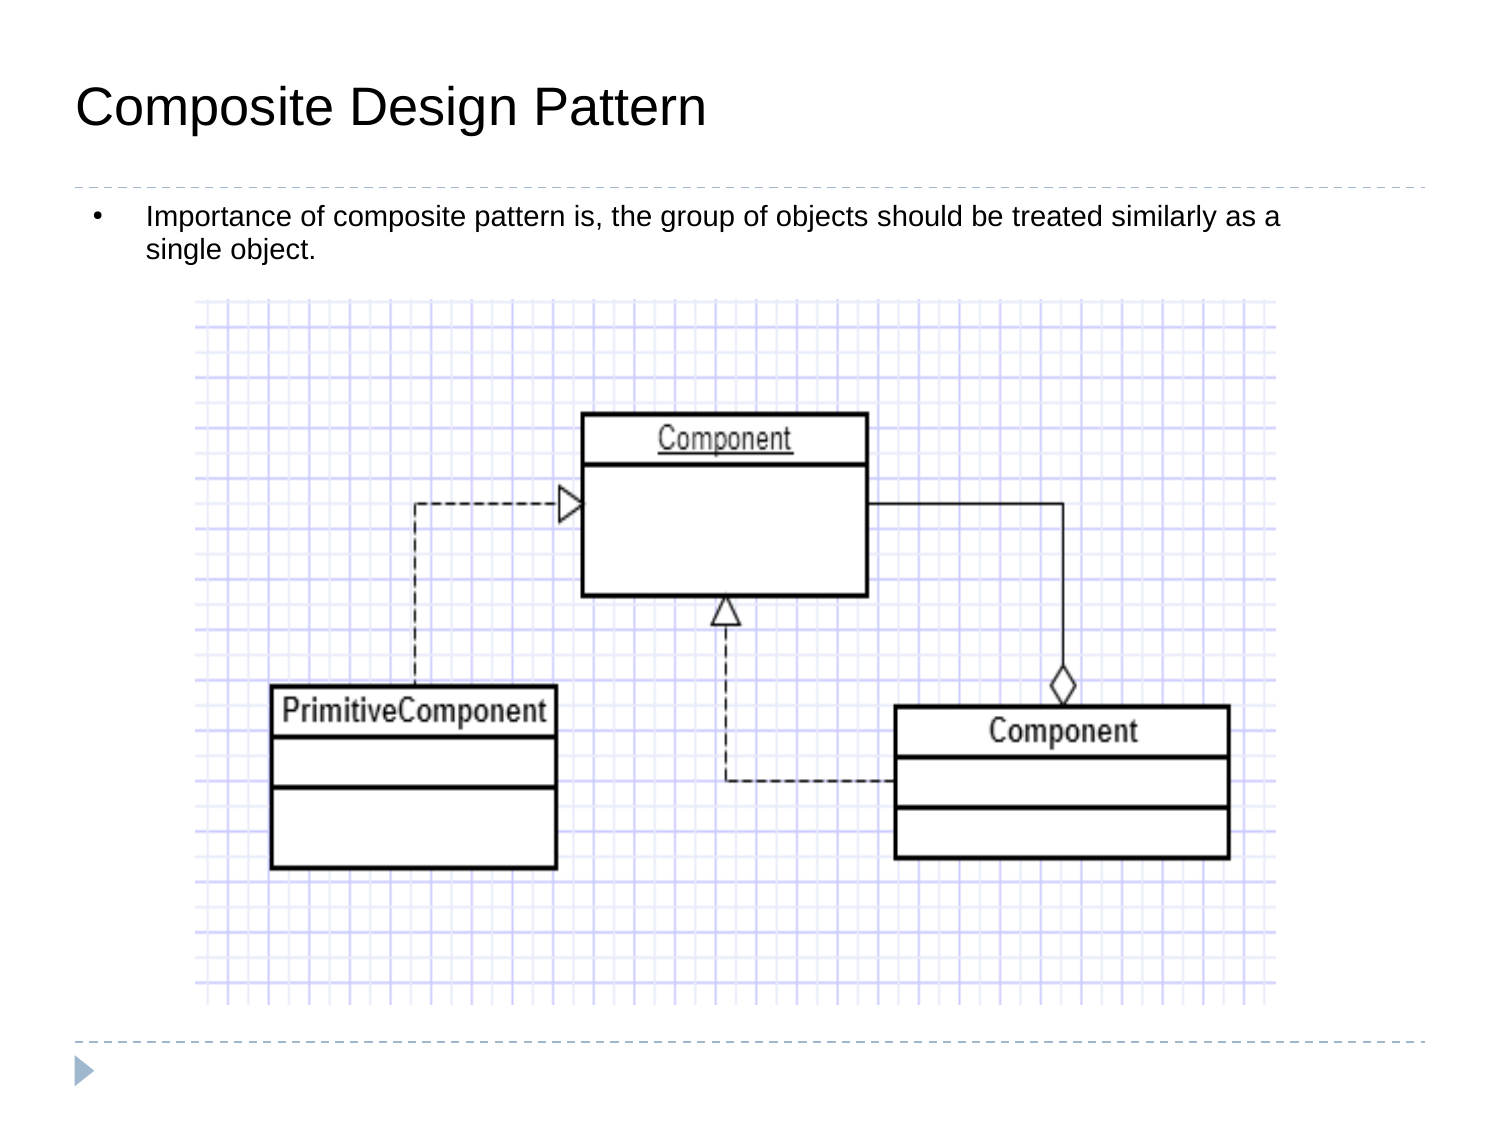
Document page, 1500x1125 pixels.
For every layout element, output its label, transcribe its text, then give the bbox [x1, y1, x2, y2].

picture [195, 299, 1276, 1006]
title Composite Design Pattern [75, 24, 1425, 188]
list Importance of composite pattern is, the group of objects should be treated similarly as a single object. [75, 200, 1366, 266]
